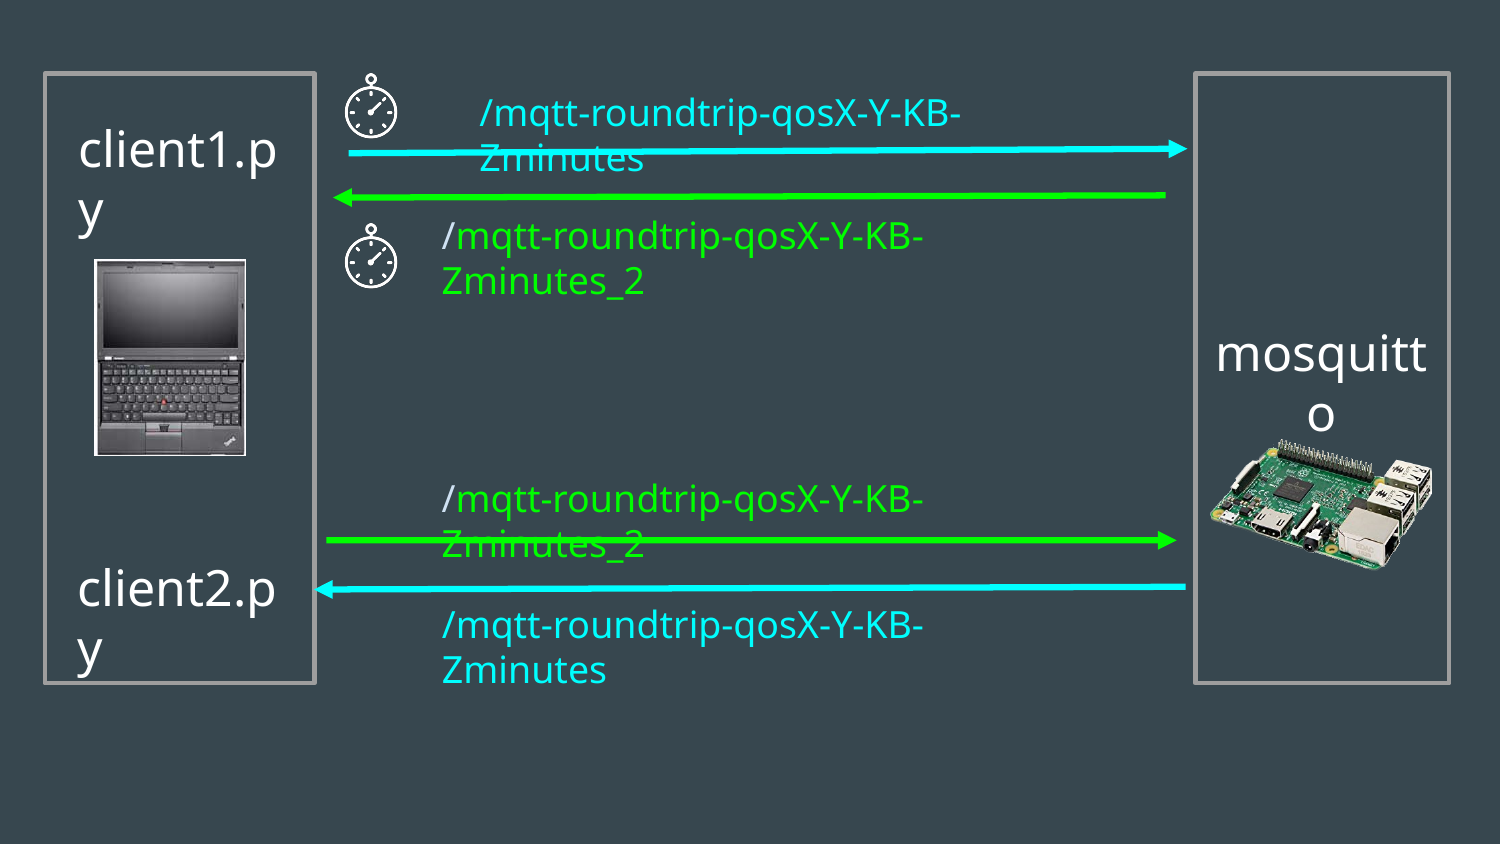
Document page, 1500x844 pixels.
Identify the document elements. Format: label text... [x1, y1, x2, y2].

picture [338, 223, 404, 289]
list mosquitto [1195, 306, 1448, 404]
list /mqtt-roundtrip-qosX-Y-KB-Zminutes_2 [426, 460, 1101, 557]
list client2.py [62, 541, 314, 638]
picture [1203, 428, 1441, 581]
list /mqtt-roundtrip-qosX-Y-KB-Zminutes [426, 586, 1071, 684]
list client1.py [63, 102, 315, 199]
list /mqtt-roundtrip-qosX-Y-KB-Zminutes_2 [426, 197, 1101, 295]
picture [94, 259, 246, 456]
list /mqtt-roundtrip-qosX-Y-KB-Zminutes [464, 73, 1109, 171]
picture [338, 73, 404, 139]
